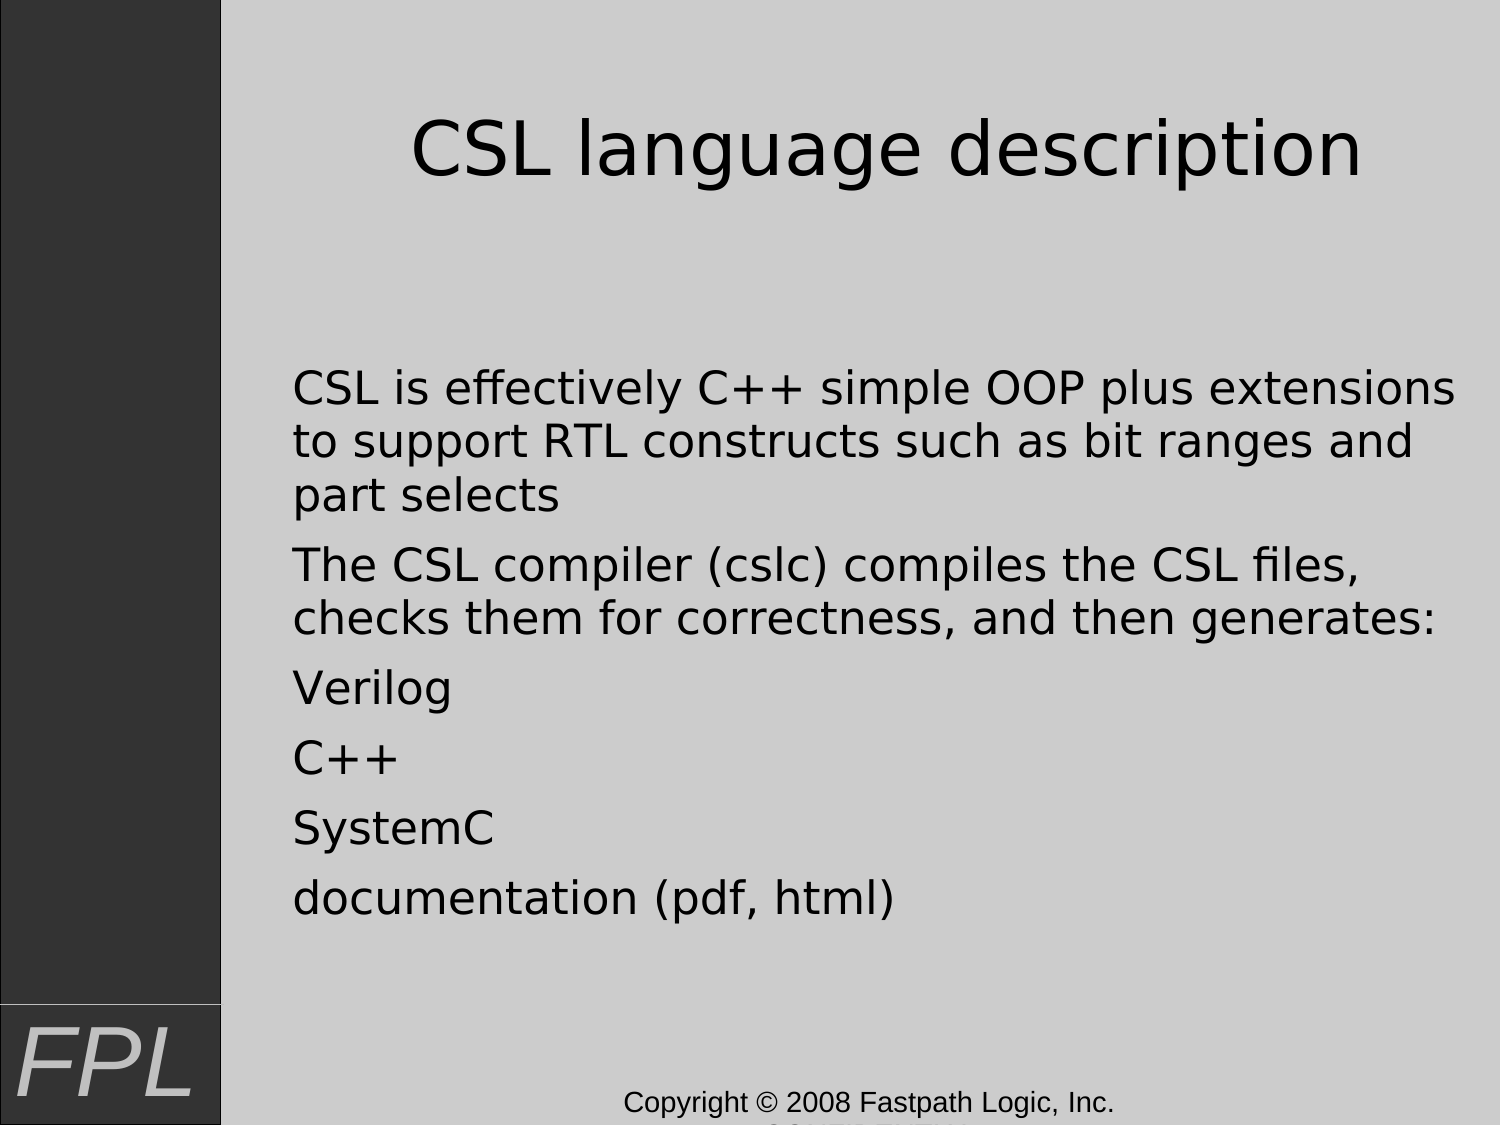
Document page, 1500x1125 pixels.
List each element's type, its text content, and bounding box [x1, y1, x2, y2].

title CSL language description [387, 52, 1388, 247]
subtitle CSL is effectively C++ simple OOP plus extensions to support RTL constructs such as bit ranges and part selects The CSL compiler (cslc) compiles the CSL files, checks them for correctness, and then generates: Verilog C++ SystemC documentation (pdf, html) [292, 247, 1483, 1070]
